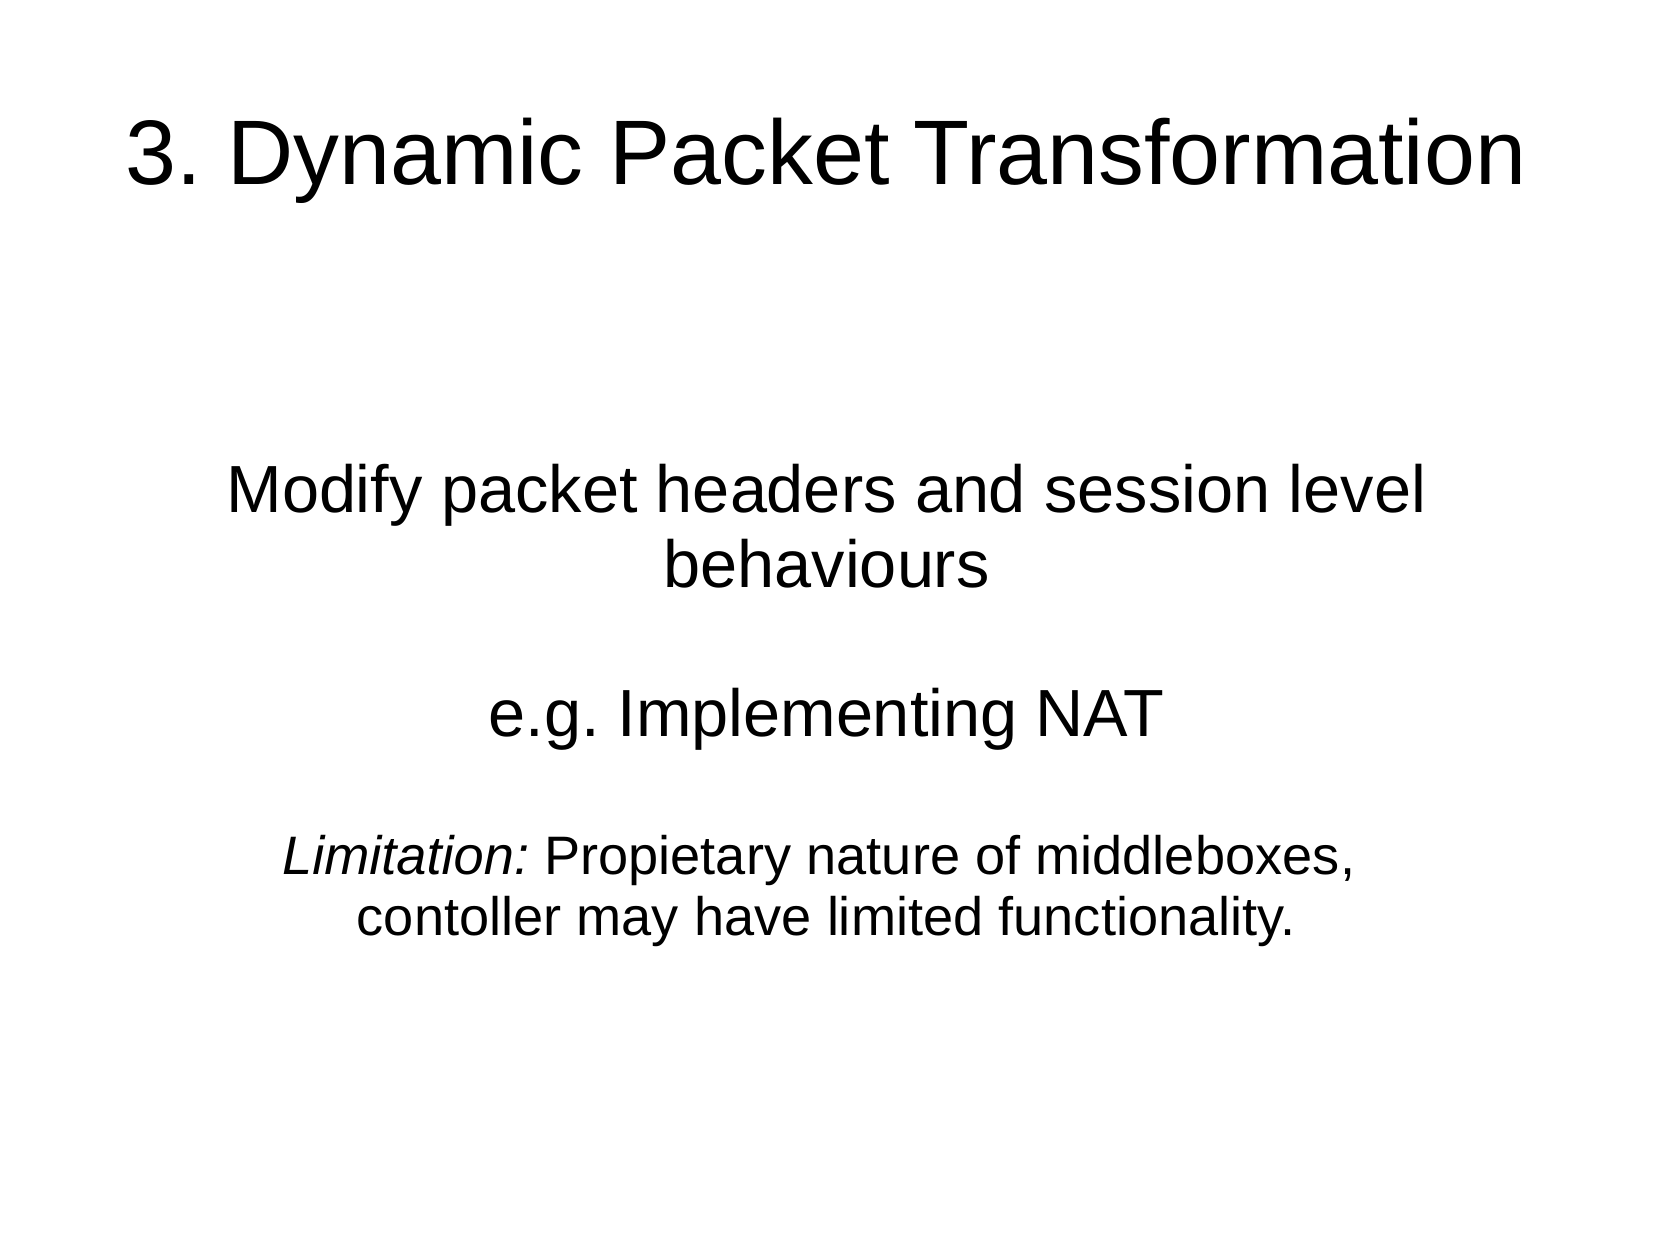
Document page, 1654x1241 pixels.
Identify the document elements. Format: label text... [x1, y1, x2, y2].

title 3. Dynamic Packet Transformation [82, 49, 1571, 257]
subtitle Modify packet headers and session level behaviours e.g. Implementing NAT Limitation: Propietary nature of middleboxes, contoller may have limited functionality. [82, 290, 1571, 1109]
